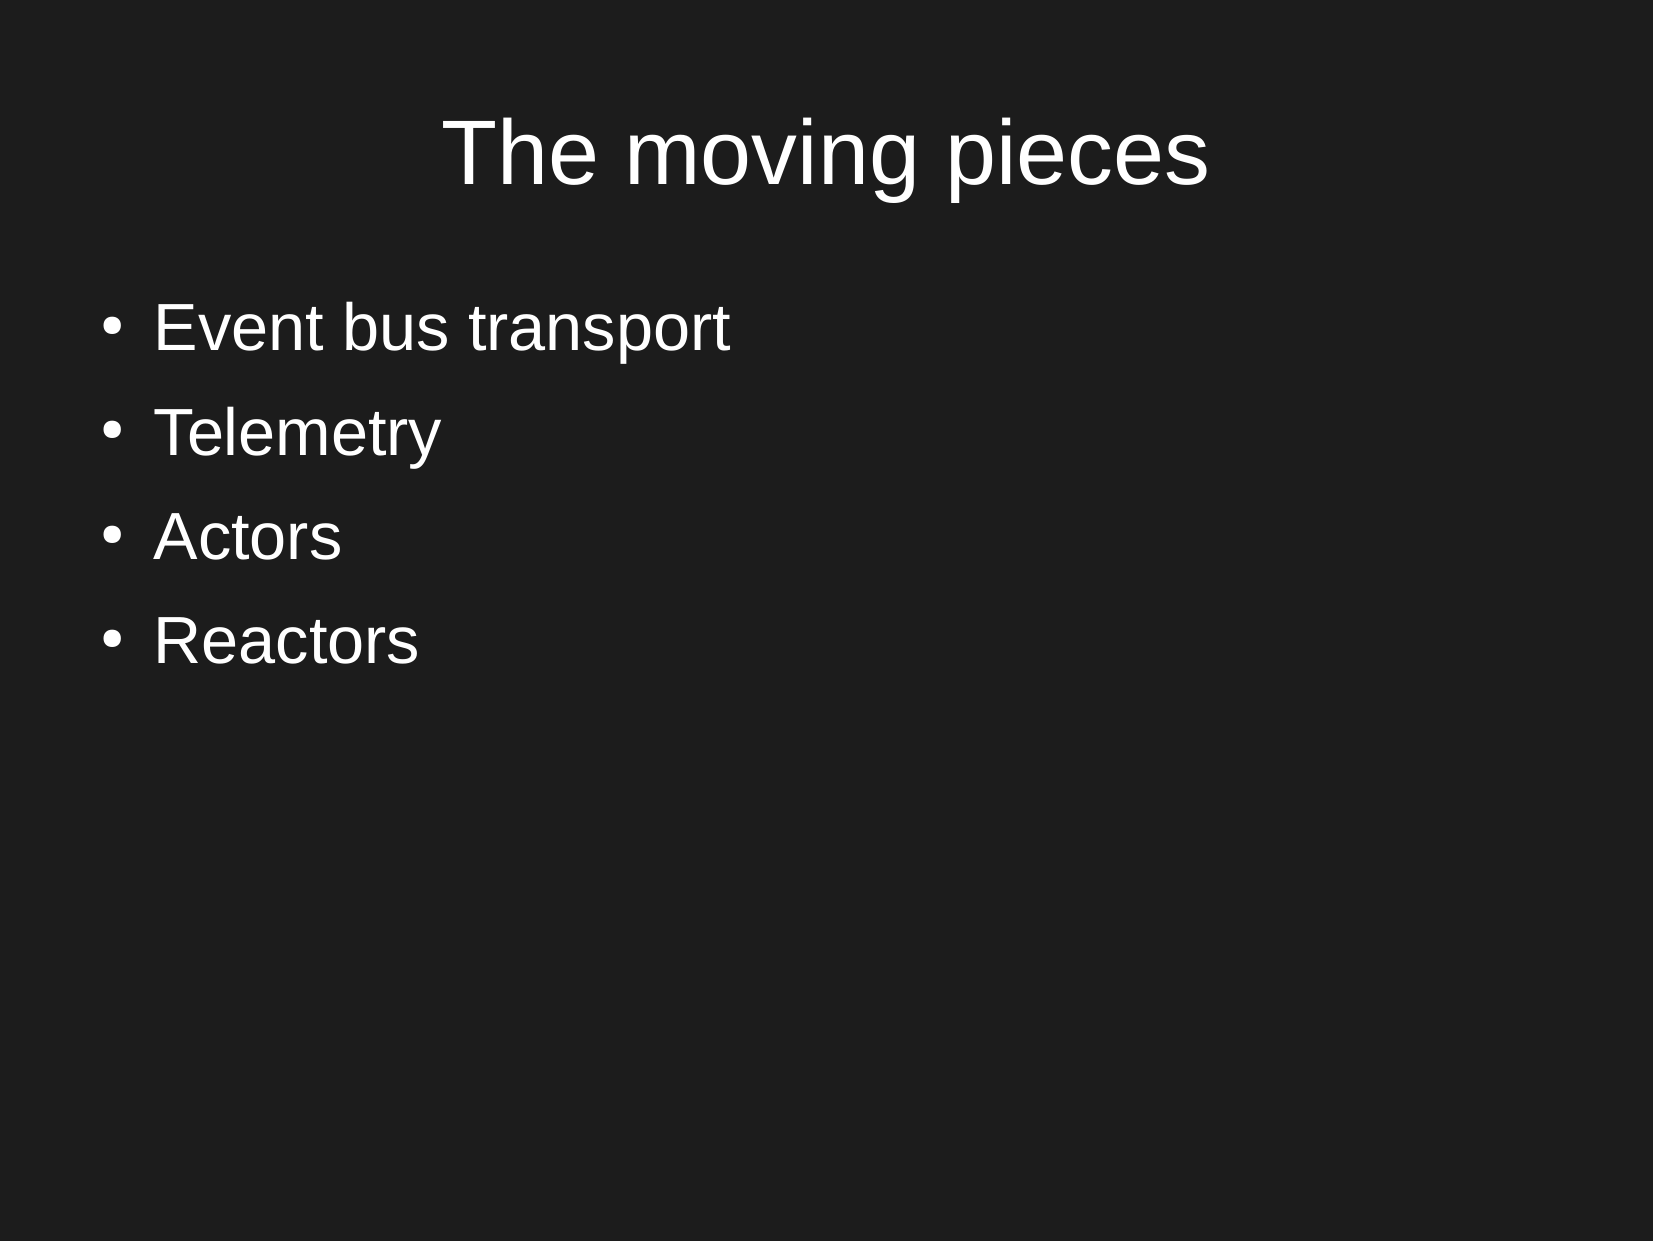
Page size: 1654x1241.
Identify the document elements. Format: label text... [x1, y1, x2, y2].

list Event bus transport Telemetry Actors Reactors [82, 290, 1571, 1010]
title The moving pieces [82, 49, 1571, 257]
